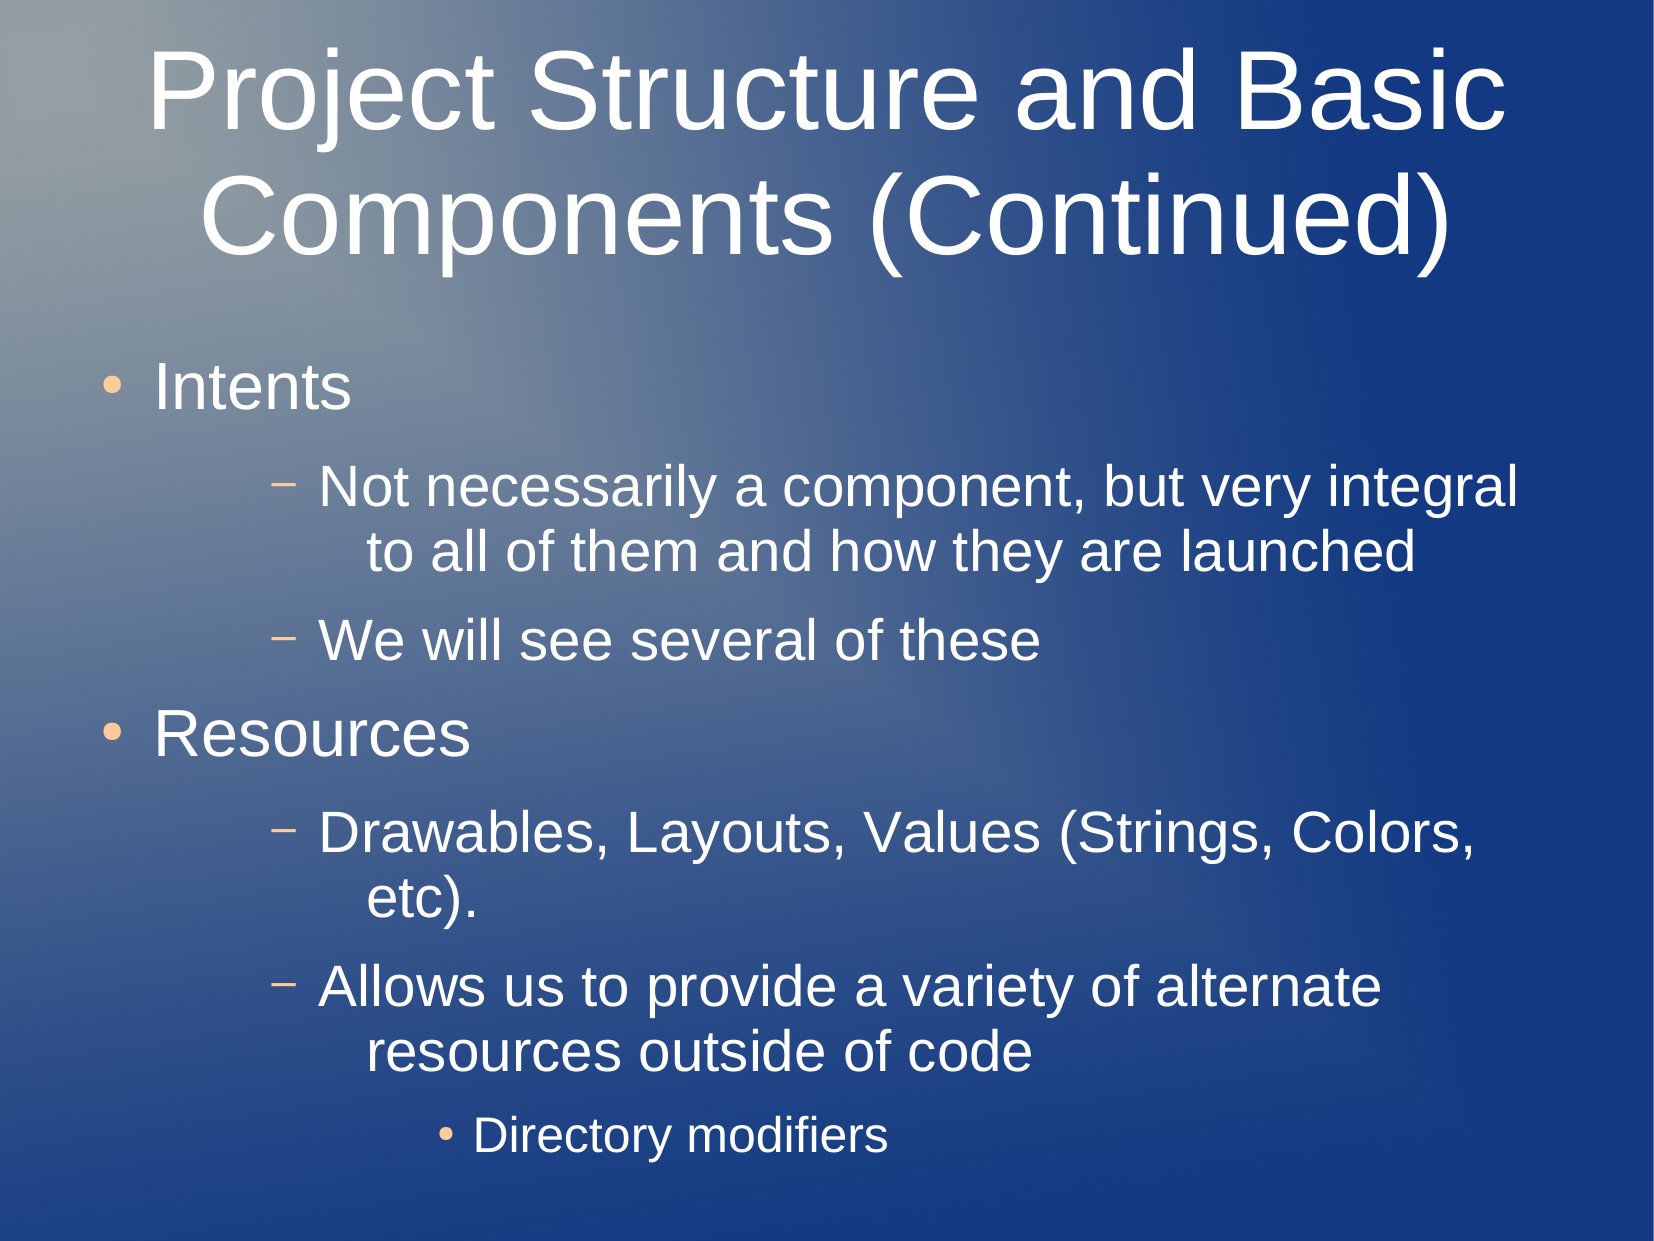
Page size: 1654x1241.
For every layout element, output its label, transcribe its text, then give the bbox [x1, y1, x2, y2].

title Project Structure and Basic Components (Continued) [82, 27, 1571, 279]
picture [0, 0, 1654, 1241]
list Intents Not necessarily a component, but very integral to all of them and how they are launched We will see several of these Resources Drawables, Layouts, Values (Strings, Colors, etc). Allows us to provide a variety of alternate resources outside of code Directory modifiers [82, 349, 1571, 1164]
